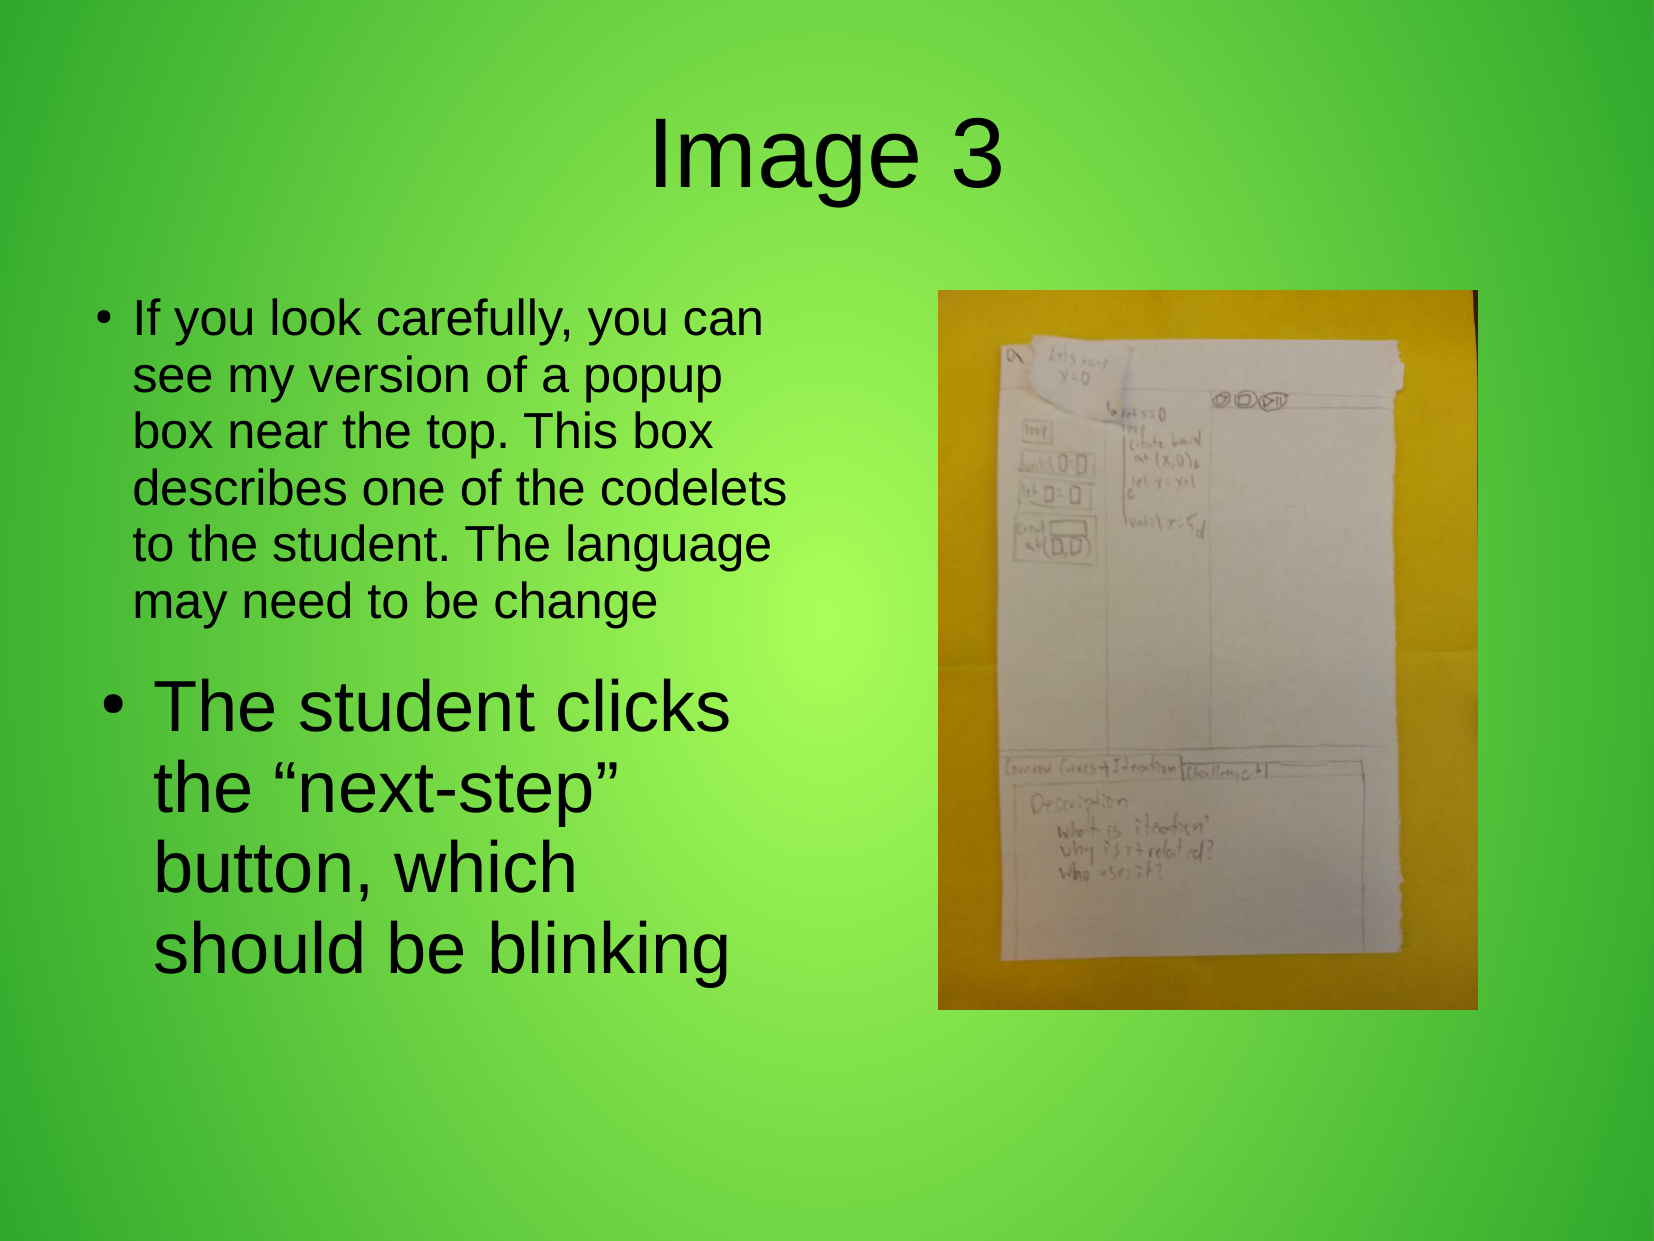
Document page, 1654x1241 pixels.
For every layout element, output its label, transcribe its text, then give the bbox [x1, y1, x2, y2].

list The student clicks the “next-step” button, which should be blinking [82, 665, 809, 1009]
list If you look carefully, you can see my version of a popup box near the top. This box describes one of the codelets to the student. The language may need to be change [82, 290, 809, 634]
picture [938, 290, 1478, 1010]
title Image 3 [82, 49, 1571, 257]
